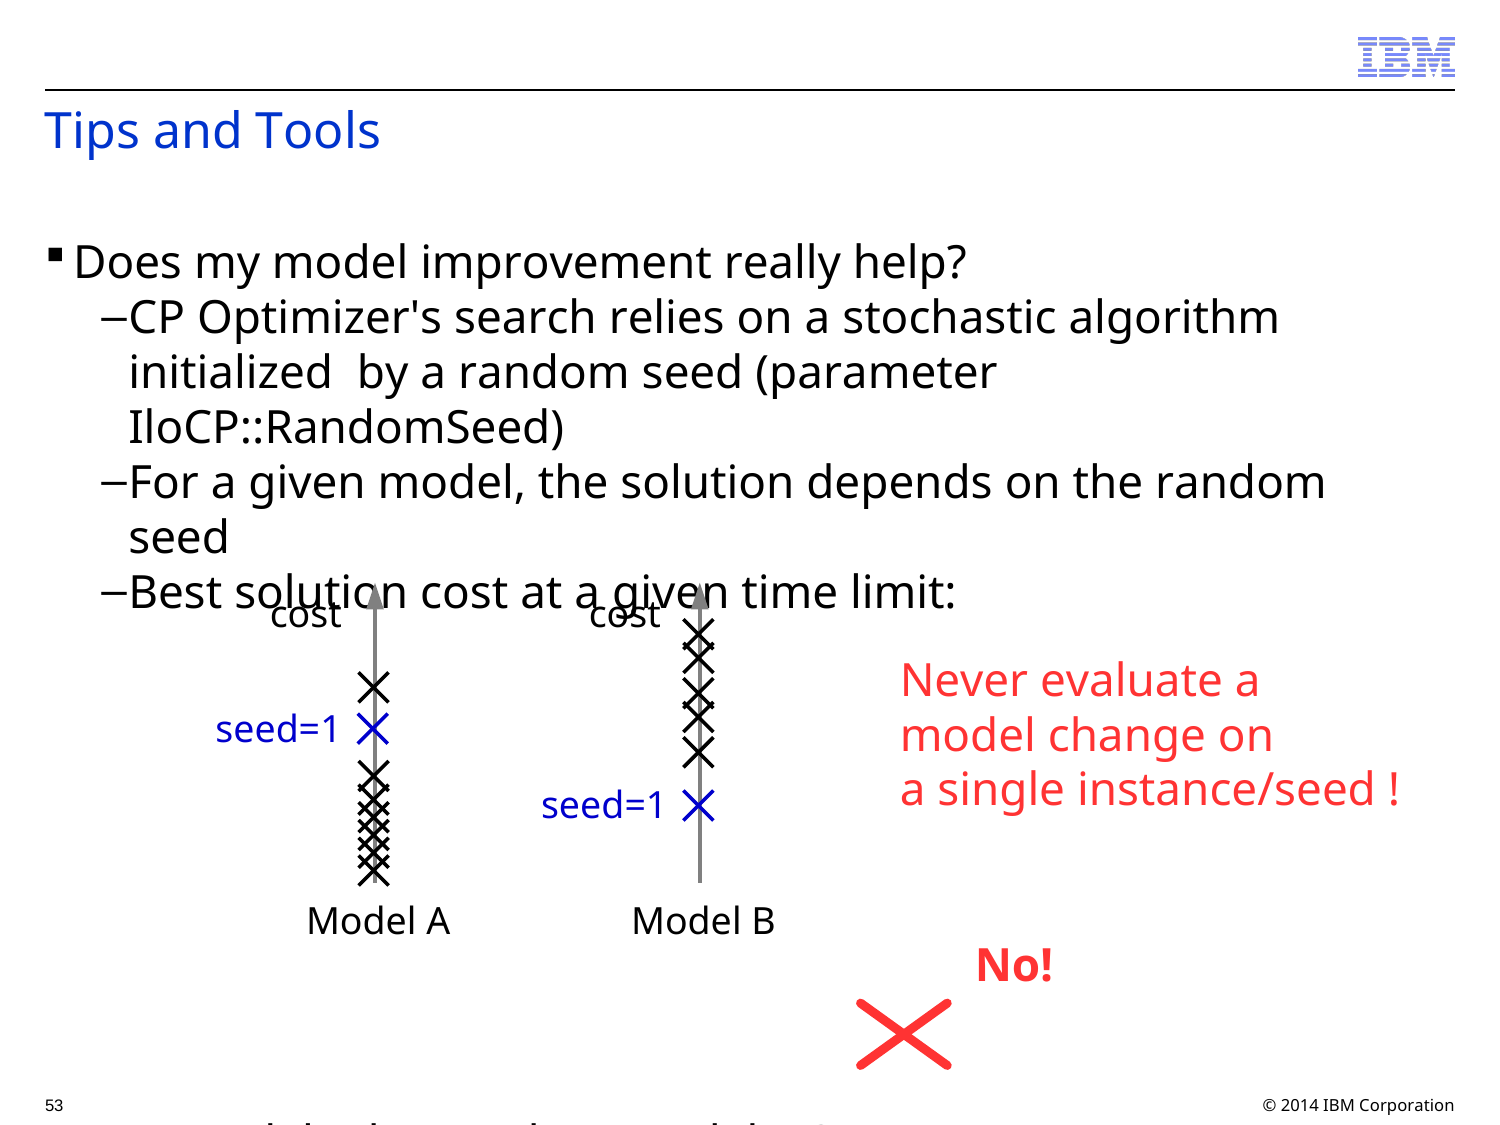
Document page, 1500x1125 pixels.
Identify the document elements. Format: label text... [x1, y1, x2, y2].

text_box Never evaluate a model change on a single instance/seed ! [885, 642, 1391, 823]
list Does my model improvement really help? CP Optimizer's search relies on a stochastic algorithm initialized by a random seed (parameter IloCP::RandomSeed) For a given model, the solution depends on the random seed Best solution cost at a given time limit: Is model B better than model A ? Yes [29, 224, 1426, 1121]
text_box cost [573, 582, 673, 643]
text_box seed=1 [200, 697, 355, 758]
text_box seed=1 [526, 774, 681, 834]
title Tips and Tools [29, 97, 1500, 203]
text_box cost [255, 582, 354, 643]
text_box Model A [291, 889, 459, 950]
picture [1358, 37, 1455, 77]
text_box No! [960, 927, 1156, 1003]
text_box Model B [616, 889, 784, 950]
